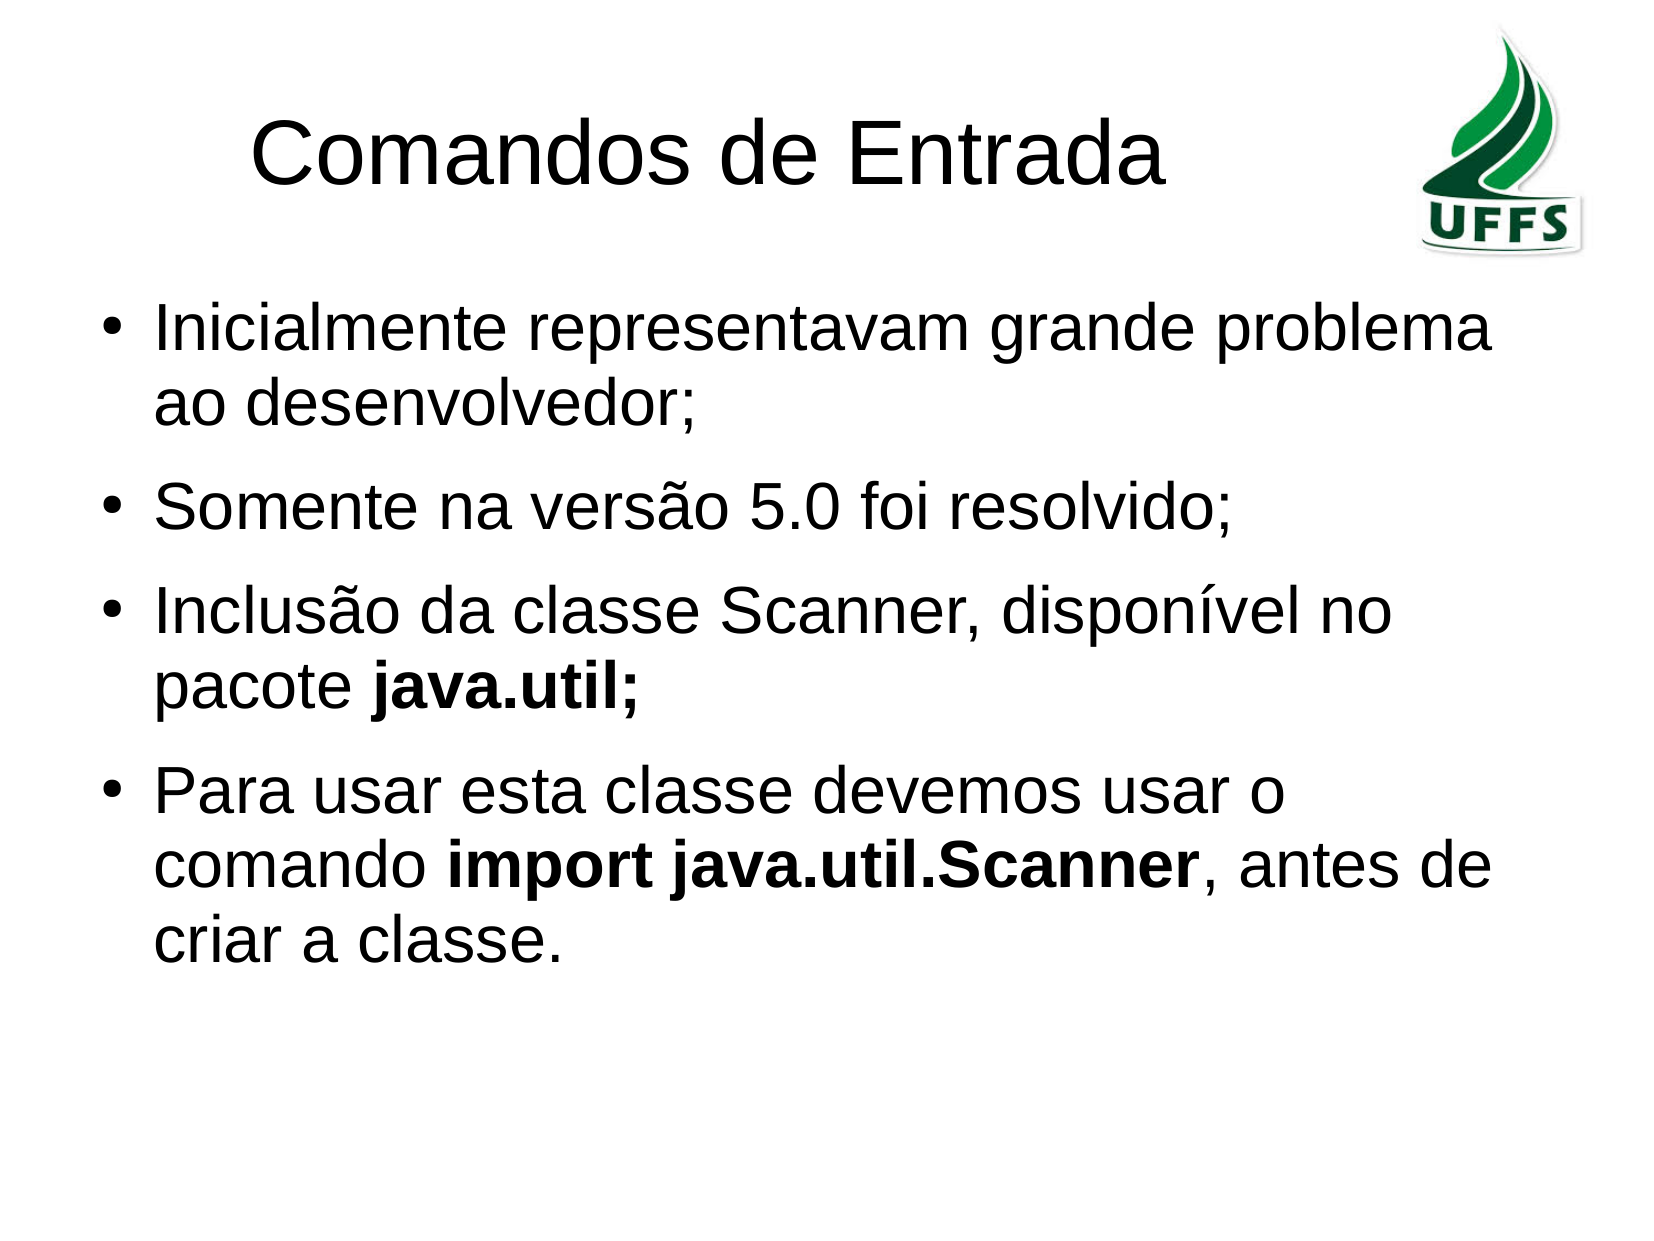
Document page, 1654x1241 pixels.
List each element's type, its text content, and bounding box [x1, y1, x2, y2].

list Inicialmente representavam grande problema ao desenvolvedor; Somente na versão 5.0 foi resolvido; Inclusão da classe Scanner, disponível no pacote java.util; Para usar esta classe devemos usar o comando import java.util.Scanner, antes de criar a classe. [82, 290, 1571, 1010]
title Comandos de Entrada [82, 49, 1335, 257]
picture [1381, 20, 1624, 272]
